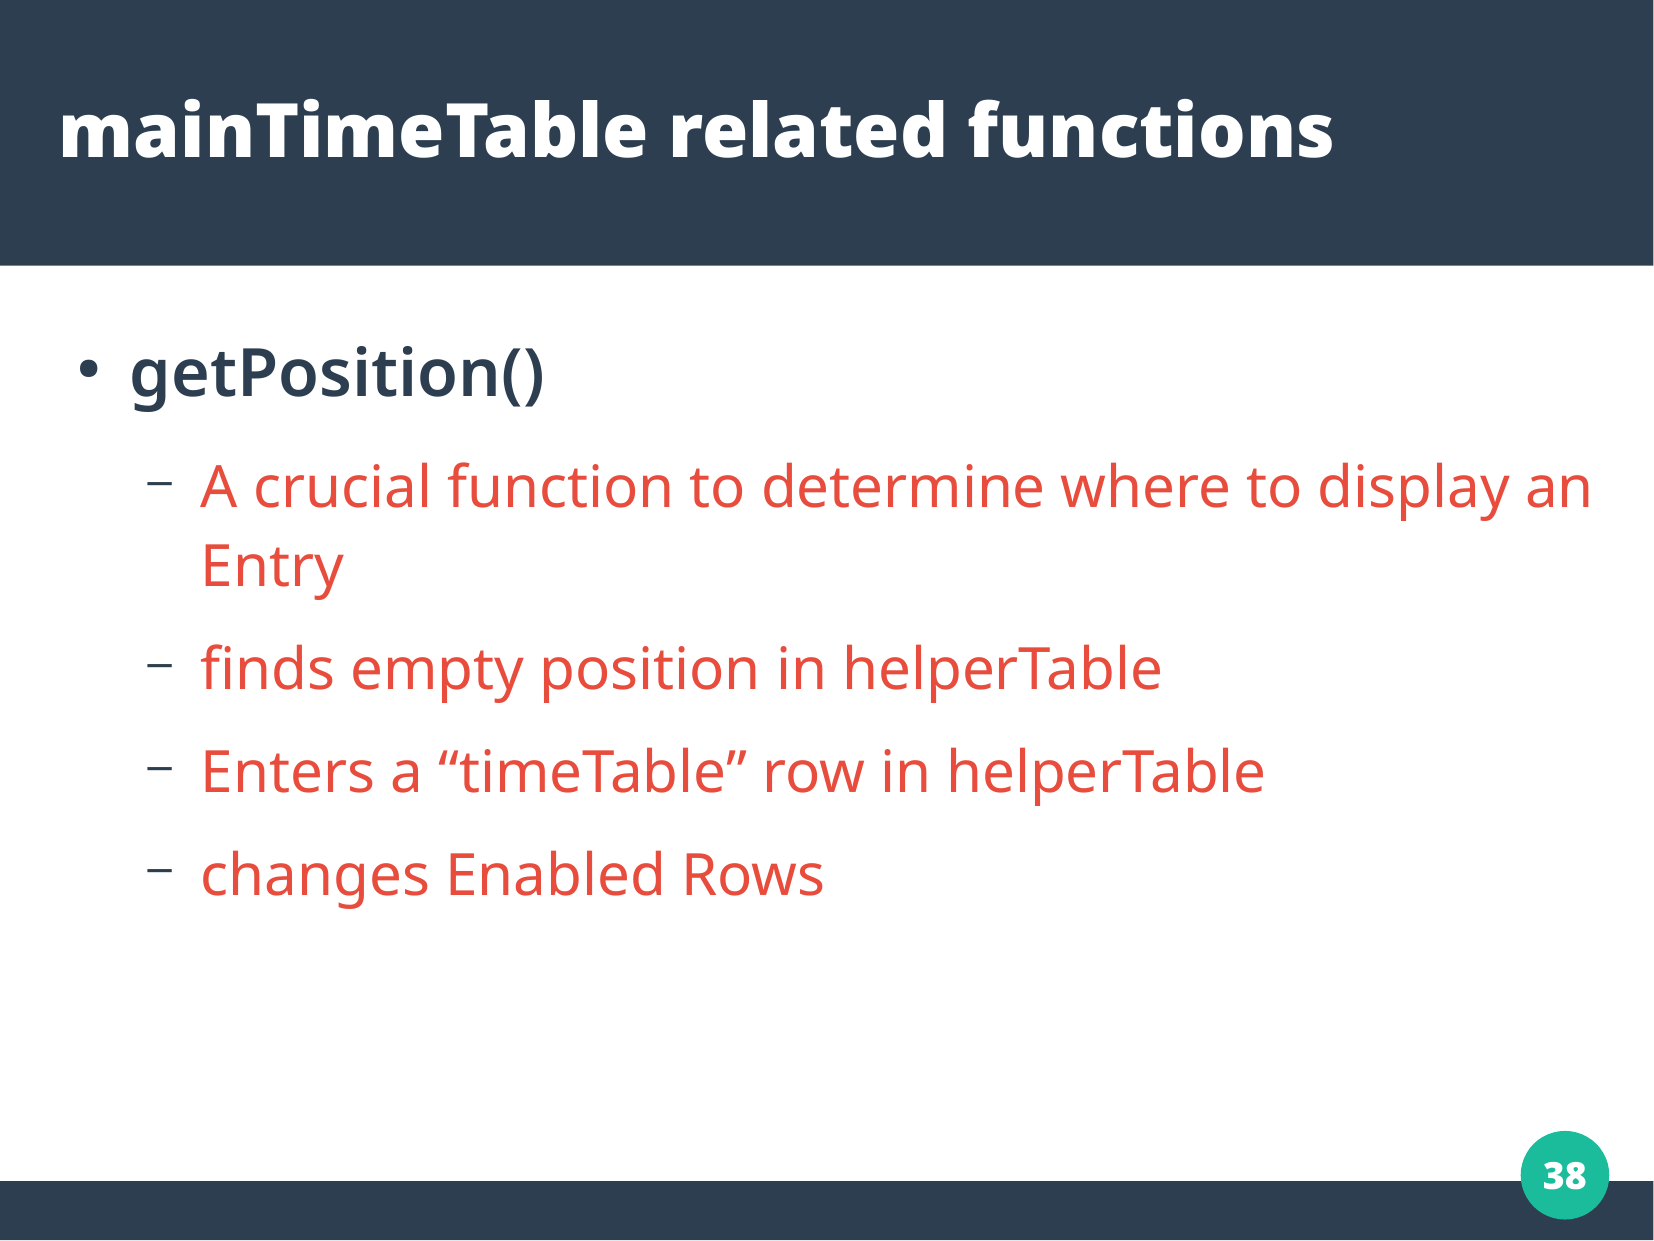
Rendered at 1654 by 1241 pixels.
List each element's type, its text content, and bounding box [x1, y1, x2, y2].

title mainTimeTable related functions [59, 49, 1595, 207]
list getPosition() A crucial function to determine where to display an Entry finds empty position in helperTable Enters a “timeTable” row in helperTable changes Enabled Rows [59, 324, 1595, 1152]
